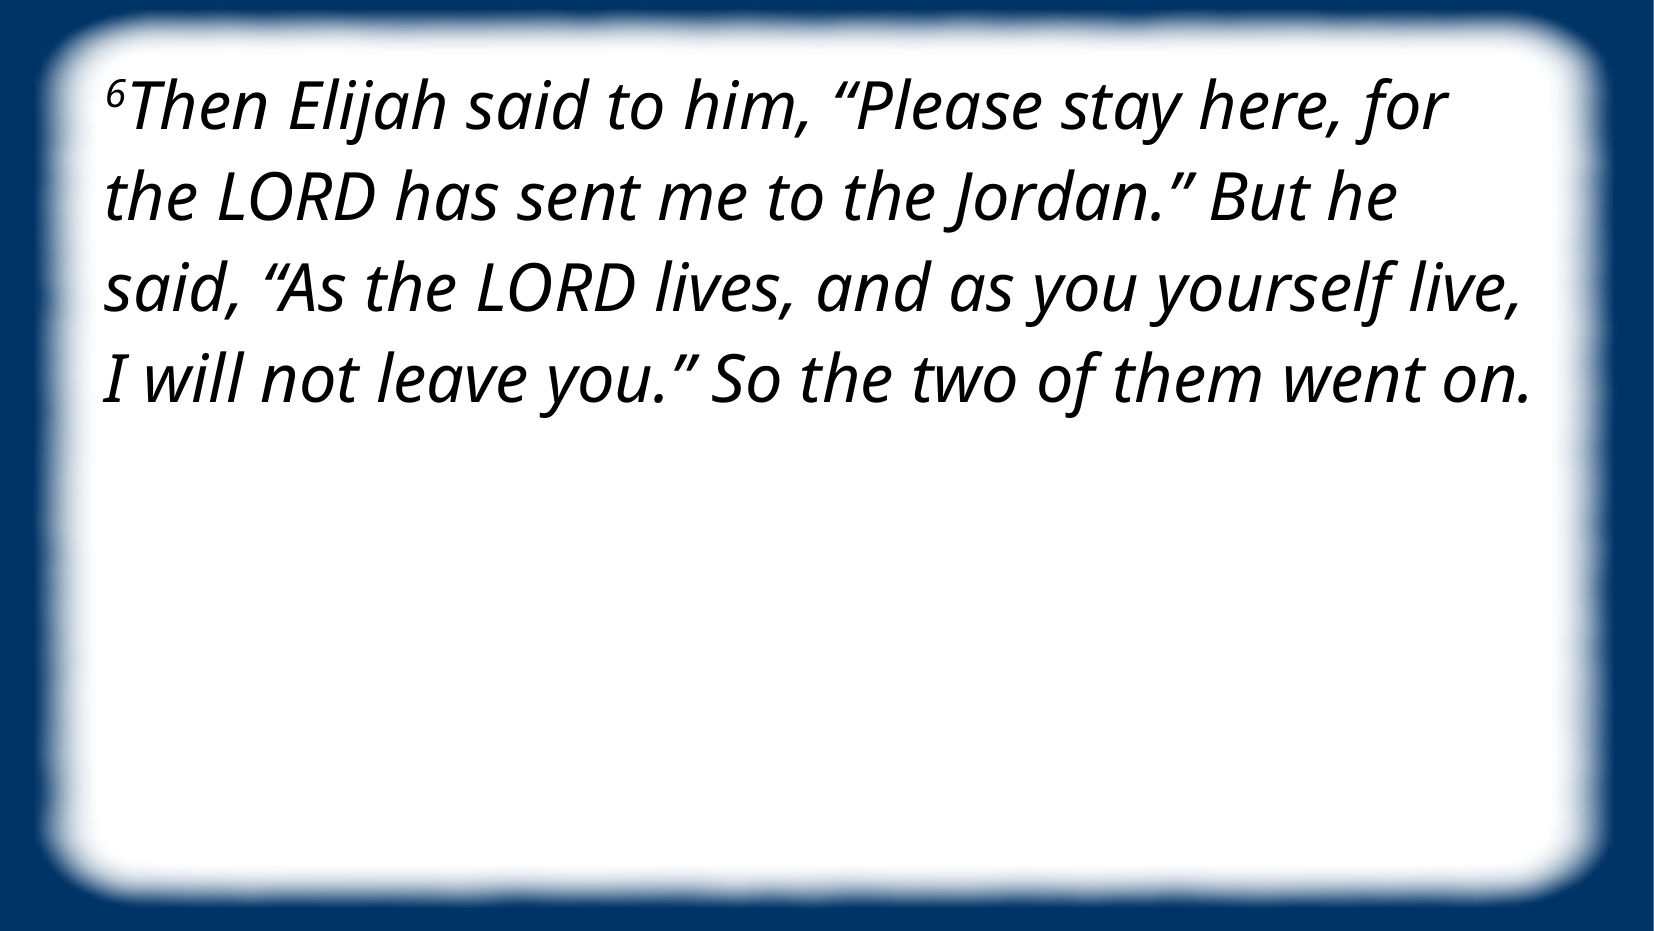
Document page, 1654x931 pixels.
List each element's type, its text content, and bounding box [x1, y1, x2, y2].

text_box 6Then Elijah said to him, “Please stay here, for the LORD has sent me to the Jordan.” But he said, “As the LORD lives, and as you yourself live, I will not leave you.” So the two of them went on. [90, 51, 1561, 511]
picture [0, 0, 1654, 931]
